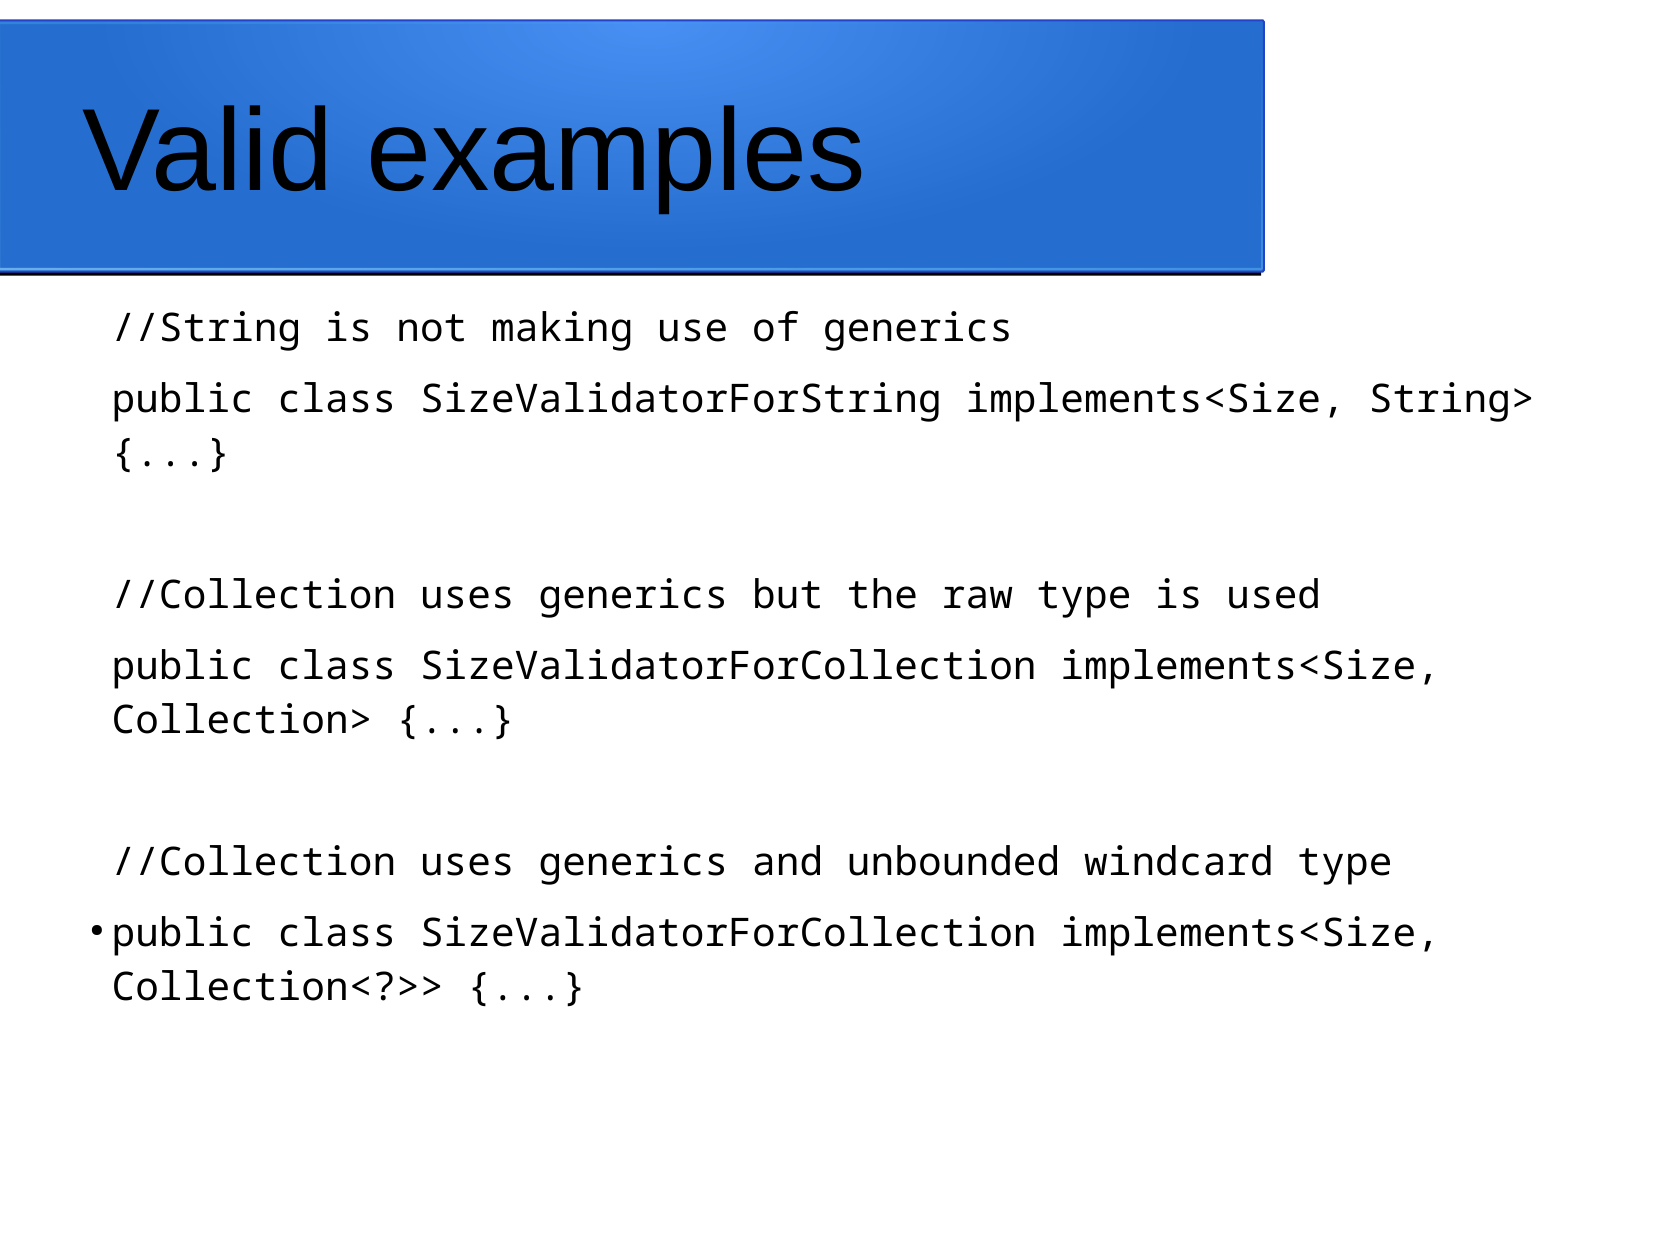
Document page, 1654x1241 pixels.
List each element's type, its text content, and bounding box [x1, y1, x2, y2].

title Valid examples [82, 47, 1235, 252]
list //String is not making use of generics public class SizeValidatorForString implements<Size, String> {...} //Collection uses generics but the raw type is used public class SizeValidatorForCollection implements<Size, Collection> {...} //Collection uses generics and unbounded windcard type public class SizeValidatorForCollection implements<Size, Collection<?>> {...} [82, 299, 1571, 1019]
